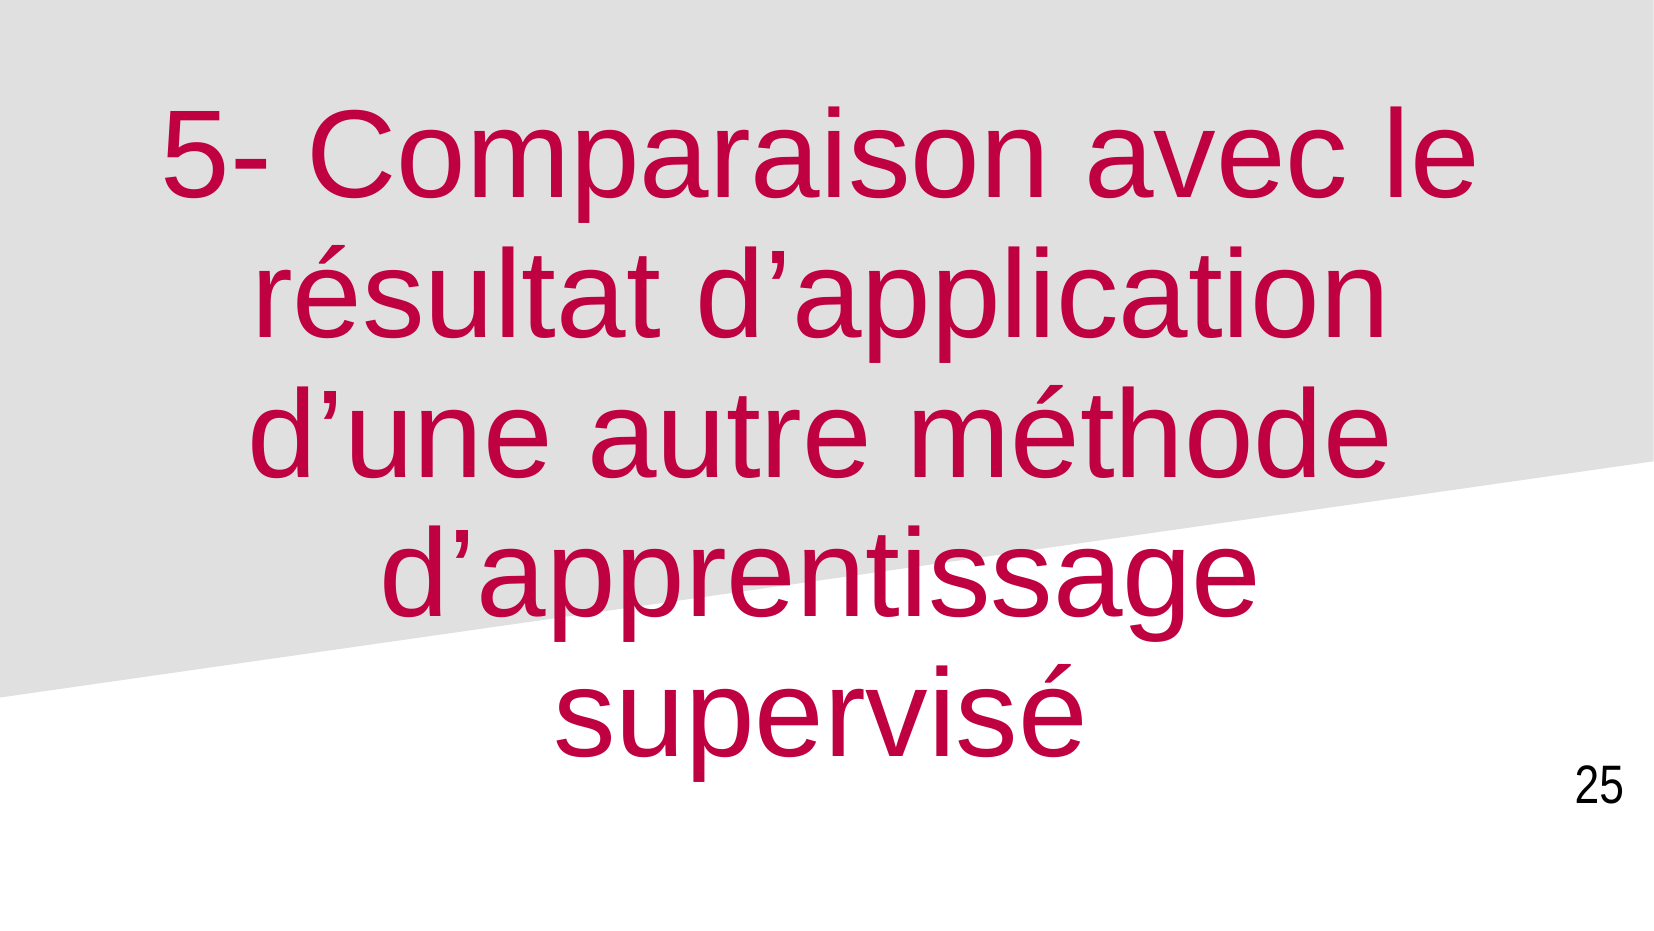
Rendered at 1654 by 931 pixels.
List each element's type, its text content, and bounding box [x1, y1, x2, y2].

subtitle 5- Comparaison avec le résultat d’application d’une autre méthode d’apprentissage supervisé [82, 70, 1560, 797]
